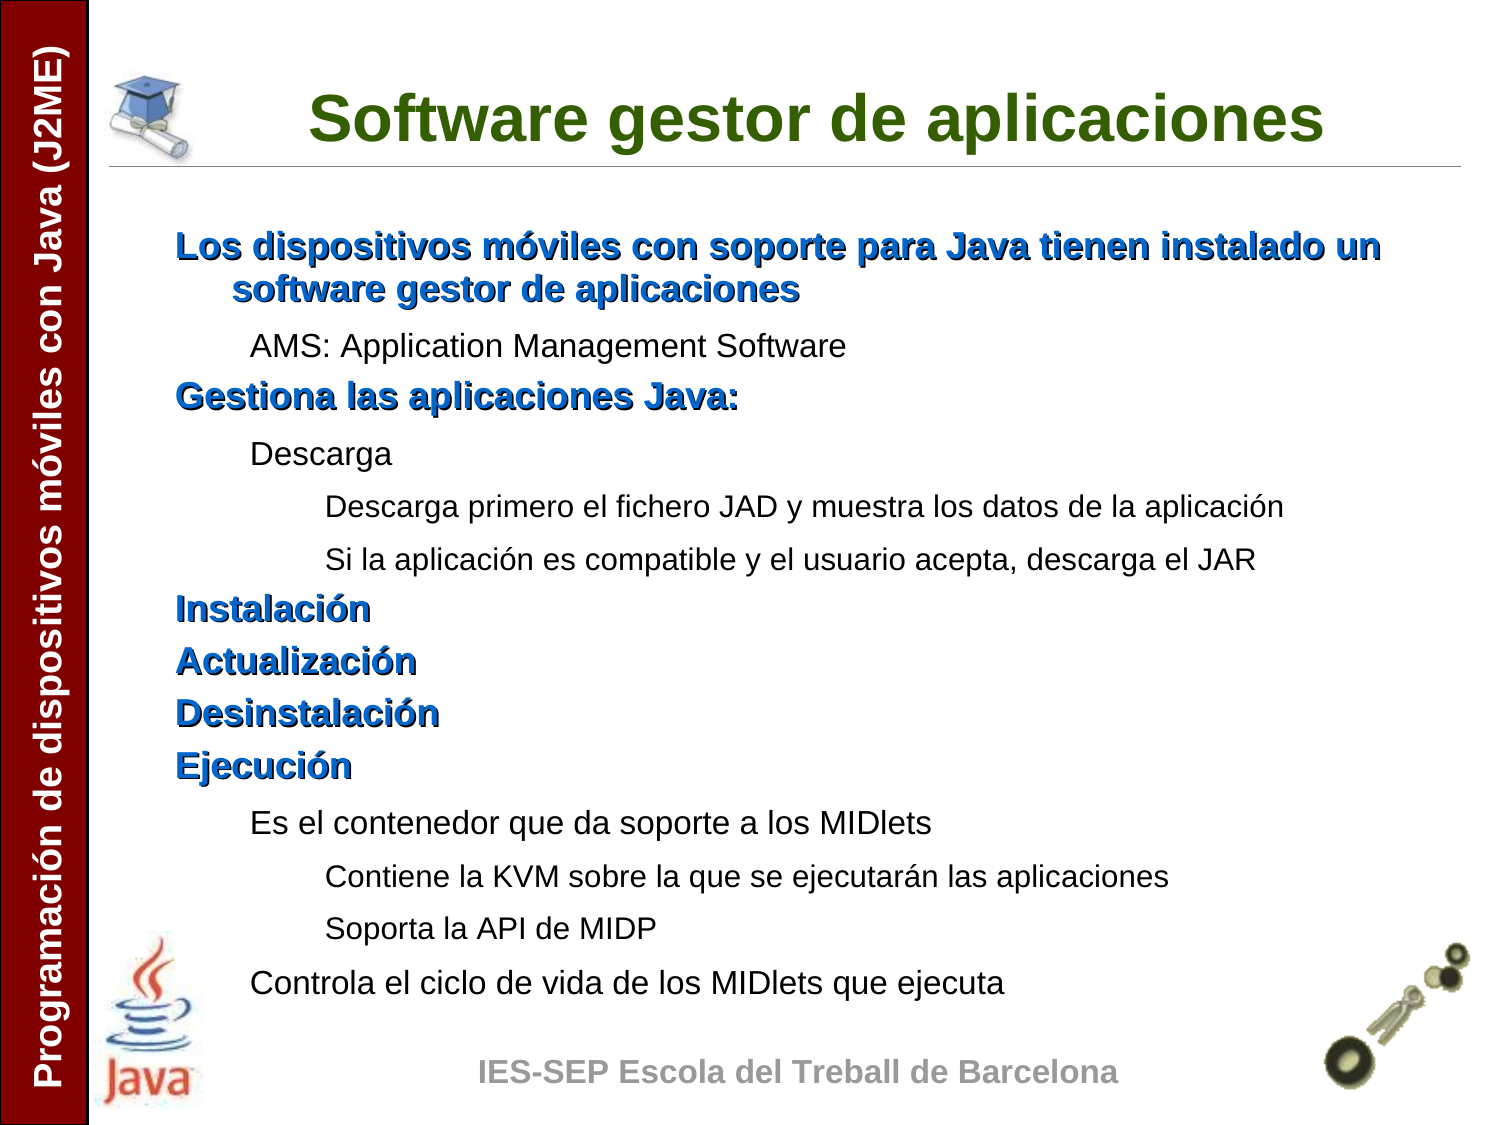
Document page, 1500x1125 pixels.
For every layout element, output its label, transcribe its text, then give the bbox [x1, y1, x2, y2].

picture [93, 61, 206, 174]
picture [93, 931, 204, 1109]
picture [1322, 939, 1471, 1094]
list Los dispositivos móviles con soporte para Java tienen instalado un software gestor de aplicaciones AMS: Application Management Software Gestiona las aplicaciones Java: Descarga Descarga primero el fichero JAD y muestra los datos de la aplicación Si la aplicación es compatible y el usuario acepta, descarga el JAR Instalación Actualización Desinstalación Ejecución Es el contenedor que da soporte a los MIDlets Contiene la KVM sobre la que se ejecutarán las aplicaciones Soporta la API de MIDP Controla el ciclo de vida de los MIDlets que ejecuta [174, 224, 1451, 1002]
title Software gestor de aplicaciones [211, 75, 1424, 163]
